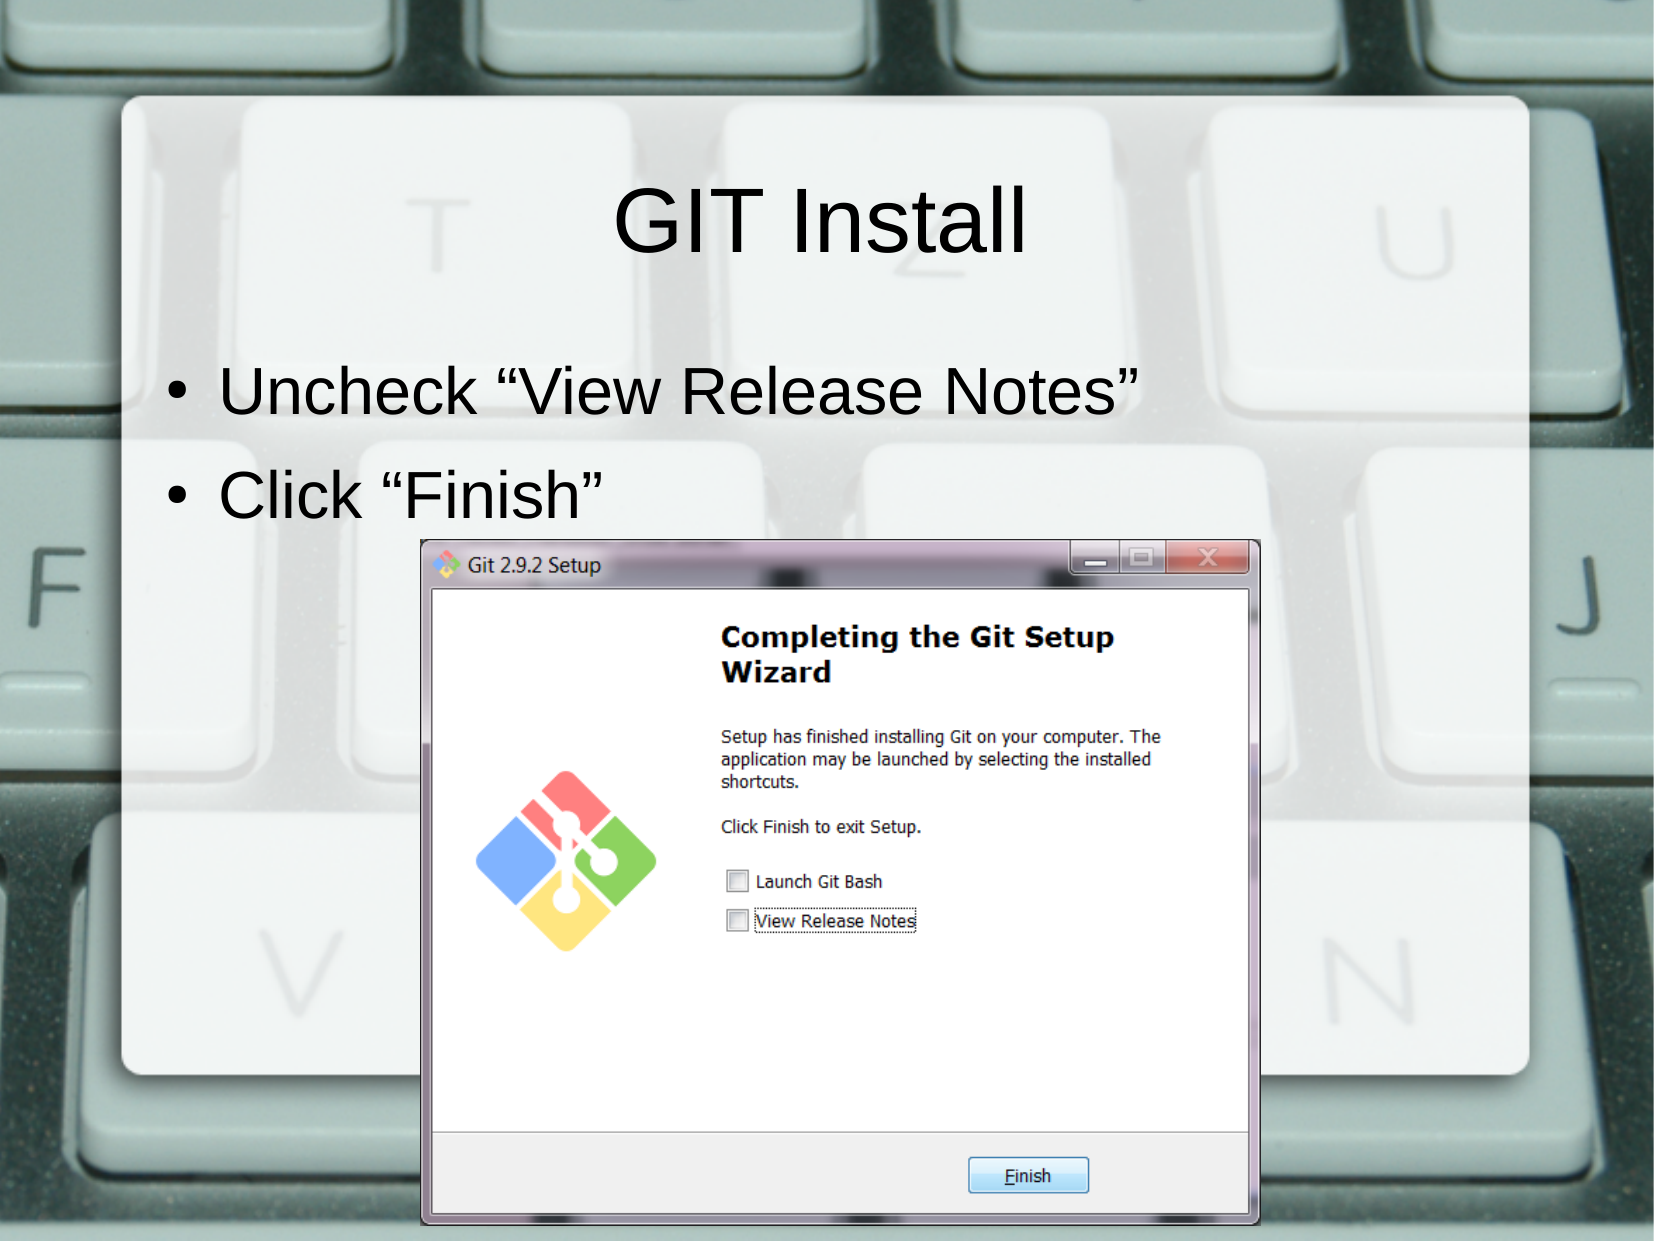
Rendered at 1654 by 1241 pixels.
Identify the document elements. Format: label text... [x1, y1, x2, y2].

title GIT Install [135, 117, 1506, 325]
picture [0, 0, 1654, 1241]
list Uncheck “View Release Notes” Click “Finish” [147, 354, 1506, 1063]
